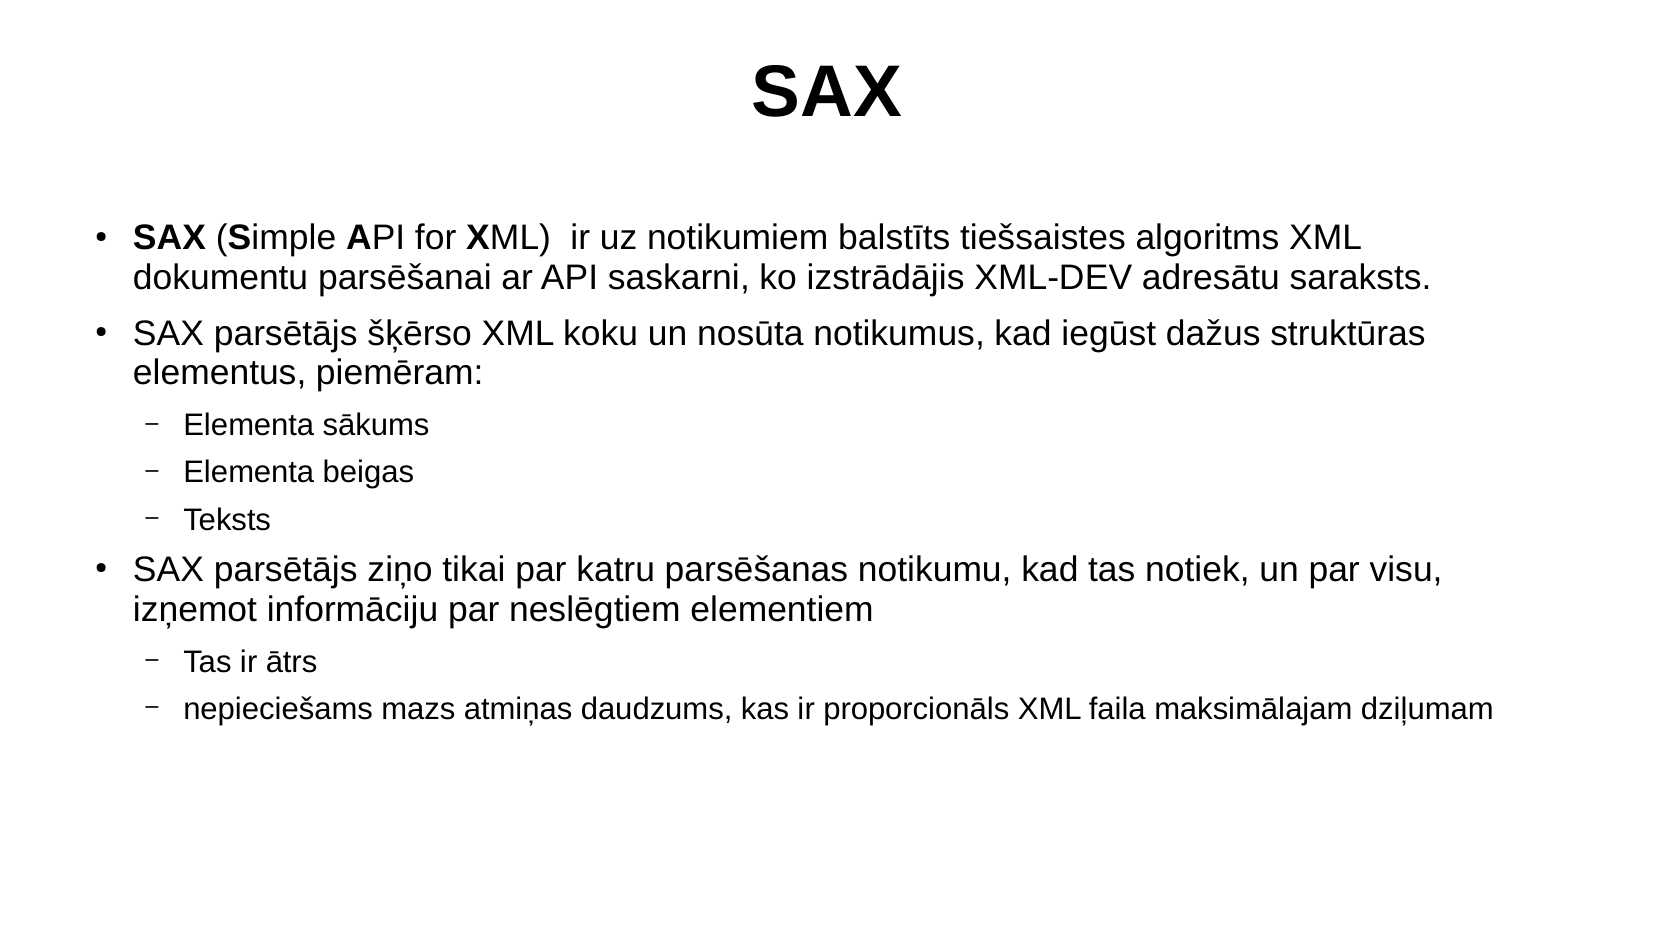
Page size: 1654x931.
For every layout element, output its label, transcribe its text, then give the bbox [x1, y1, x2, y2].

title SAX [82, 37, 1571, 147]
list SAX (Simple API for XML) ir uz notikumiem balstīts tiešsaistes algoritms XML dokumentu parsēšanai ar API saskarni, ko izstrādājis XML-DEV adresātu saraksts. SAX parsētājs šķērso XML koku un nosūta notikumus, kad iegūst dažus struktūras elementus, piemēram: Elementa sākums Elementa beigas Teksts SAX parsētājs ziņo tikai par katru parsēšanas notikumu, kad tas notiek, un par visu, izņemot informāciju par neslēgtiem elementiem Tas ir ātrs nepieciešams mazs atmiņas daudzums, kas ir proporcionāls XML faila maksimālajam dziļumam [82, 217, 1538, 758]
